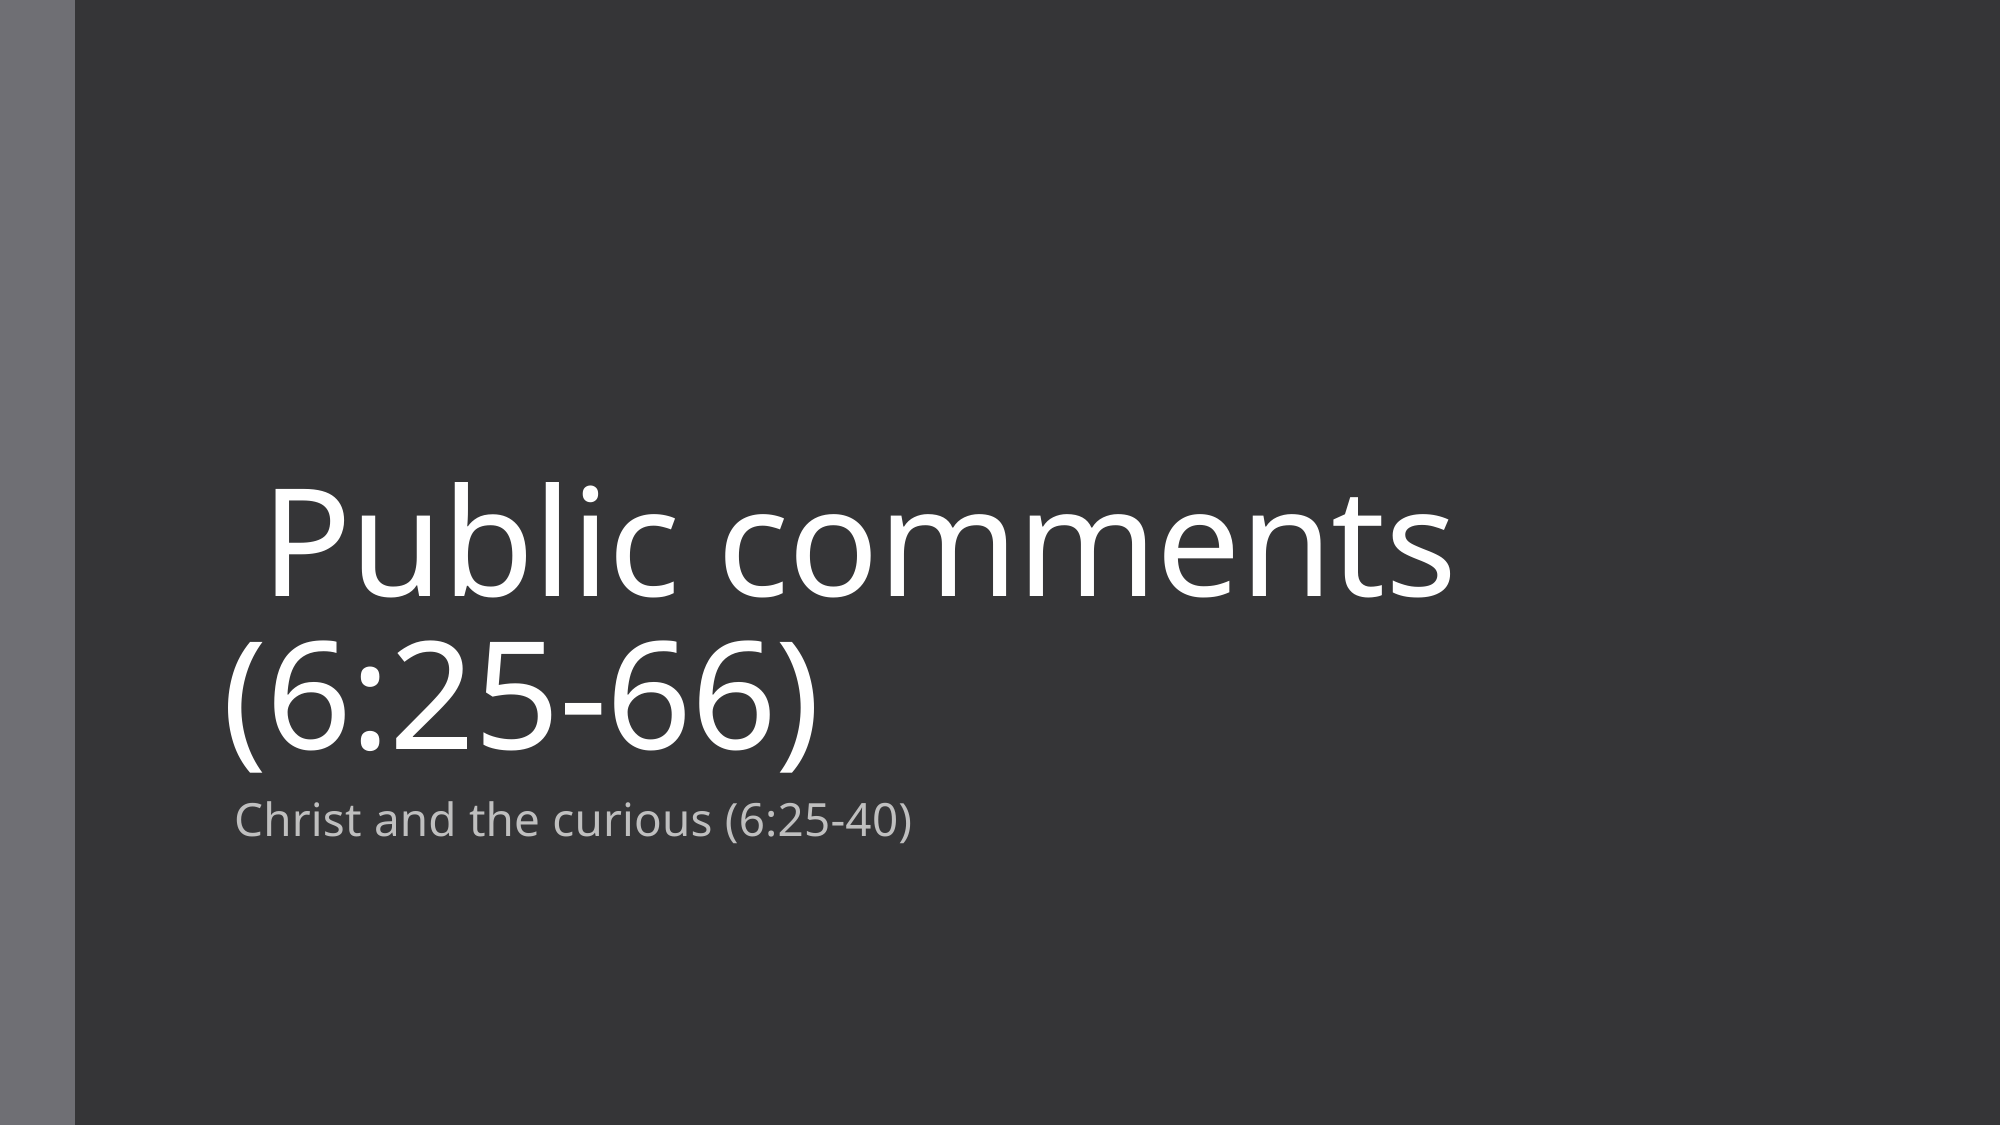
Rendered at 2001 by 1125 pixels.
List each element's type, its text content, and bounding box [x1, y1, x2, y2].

subtitle Christ and the curious (6:25-40) [206, 787, 1752, 1066]
title Public comments (6:25-66) [206, 124, 1752, 787]
